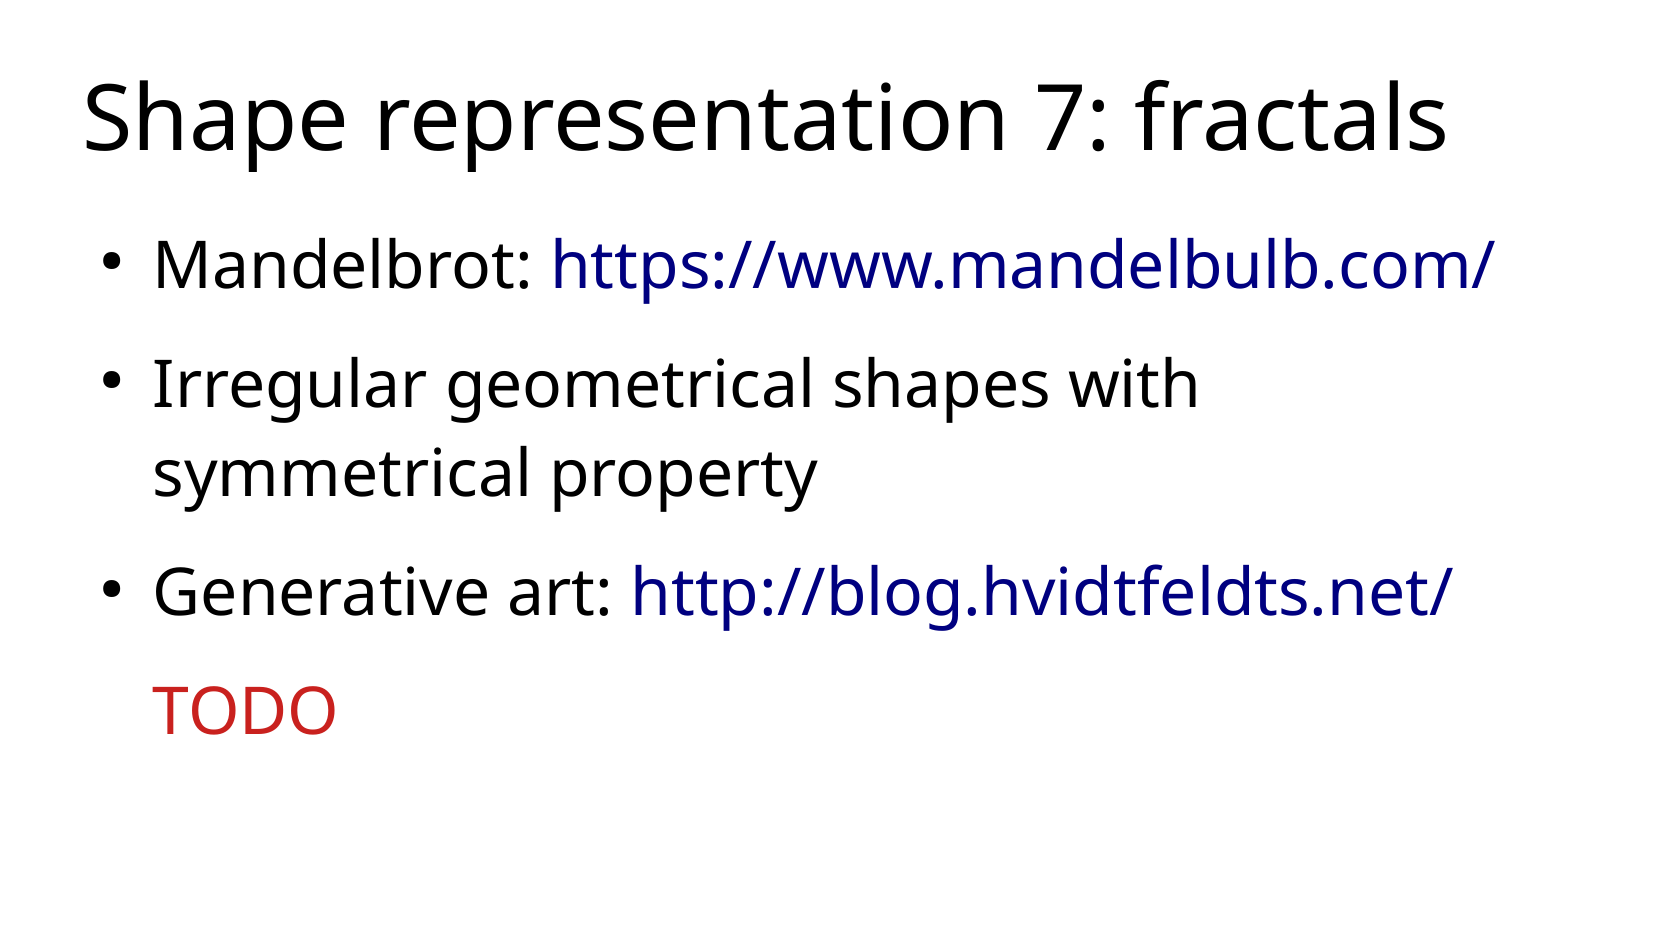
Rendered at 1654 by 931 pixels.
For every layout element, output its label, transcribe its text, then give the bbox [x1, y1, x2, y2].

list Mandelbrot: https://www.mandelbulb.com/ Irregular geometrical shapes with symmetrical property Generative art: http://blog.hvidtfeldts.net/ TODO [82, 217, 1571, 758]
title Shape representation 7: fractals [82, 37, 1571, 193]
